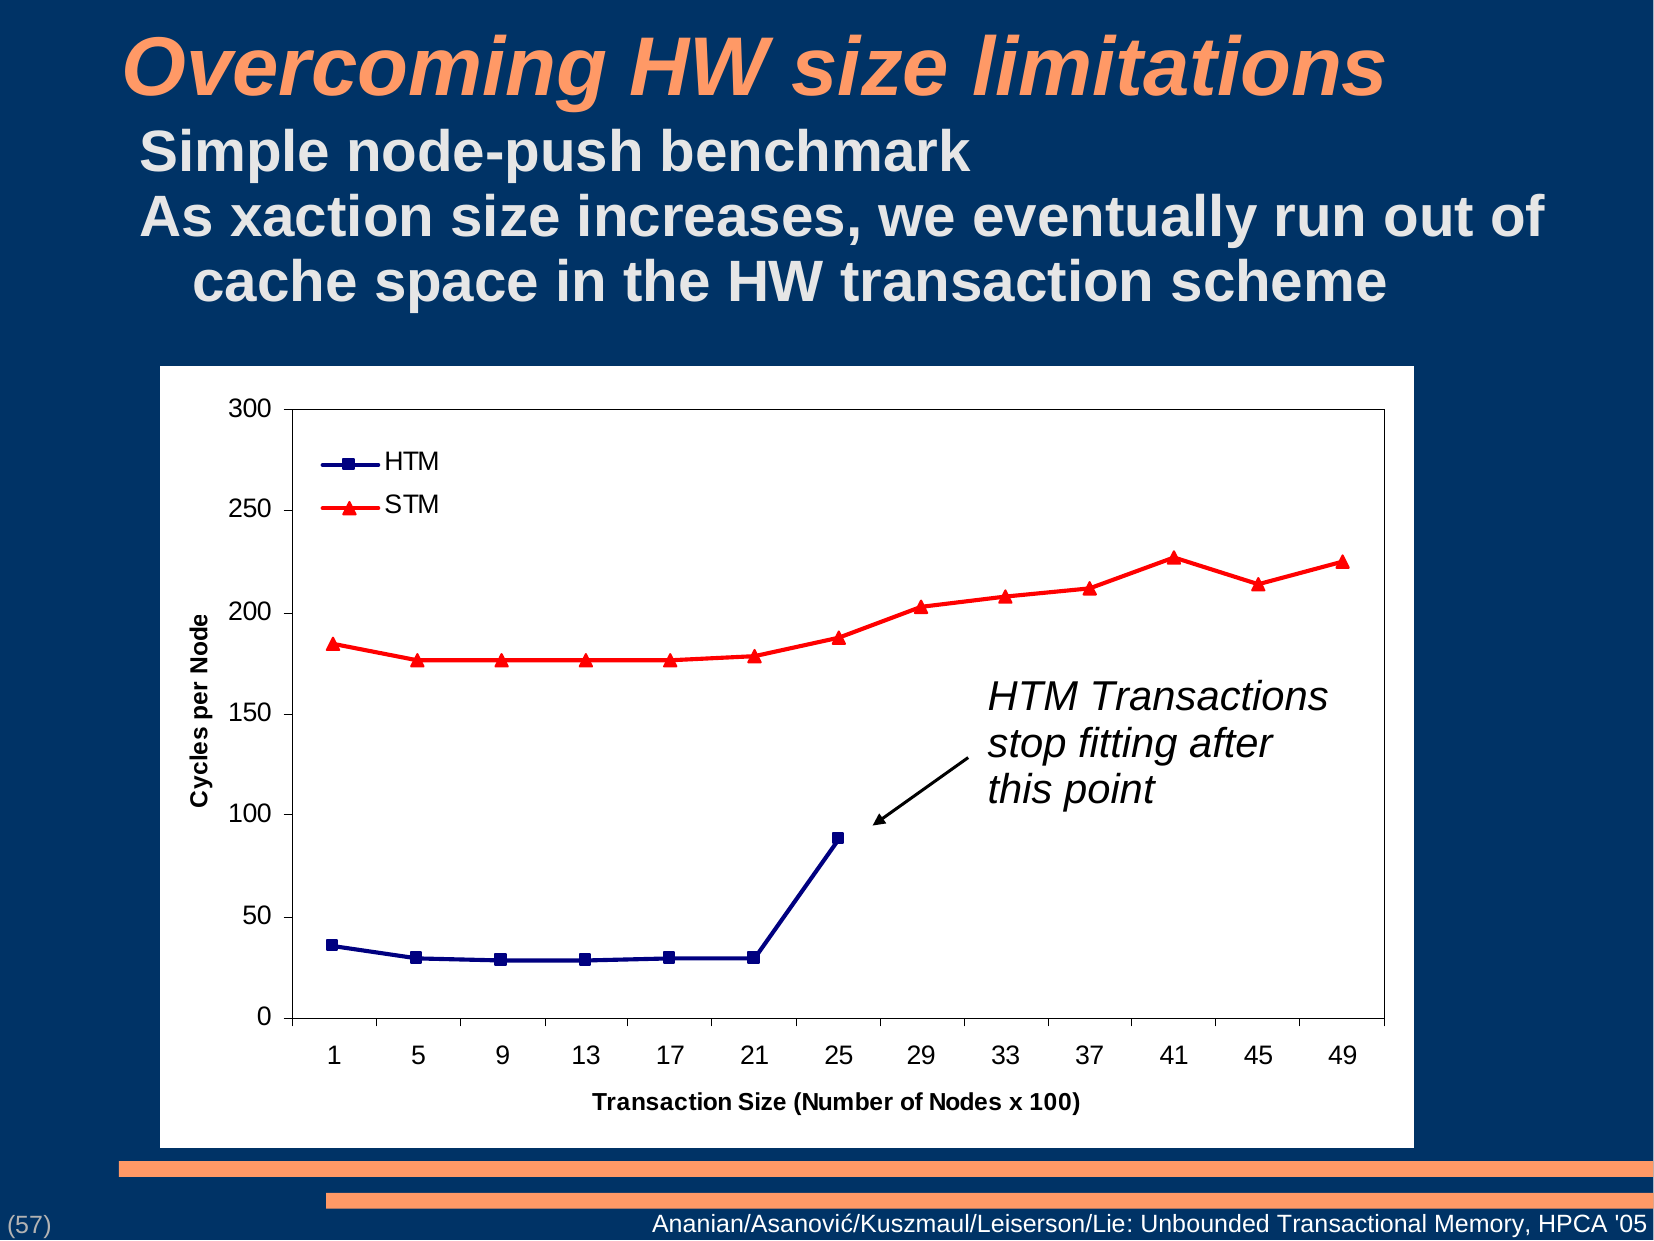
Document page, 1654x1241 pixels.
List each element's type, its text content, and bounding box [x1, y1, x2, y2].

text_box HTM Transactions stop fitting after this point [972, 665, 1348, 831]
list Simple node-push benchmark As xaction size increases, we eventually run out of cache space in the HW transaction scheme [121, 118, 1561, 378]
title Overcoming HW size limitations [121, 0, 1534, 118]
chart [150, 355, 1425, 1156]
